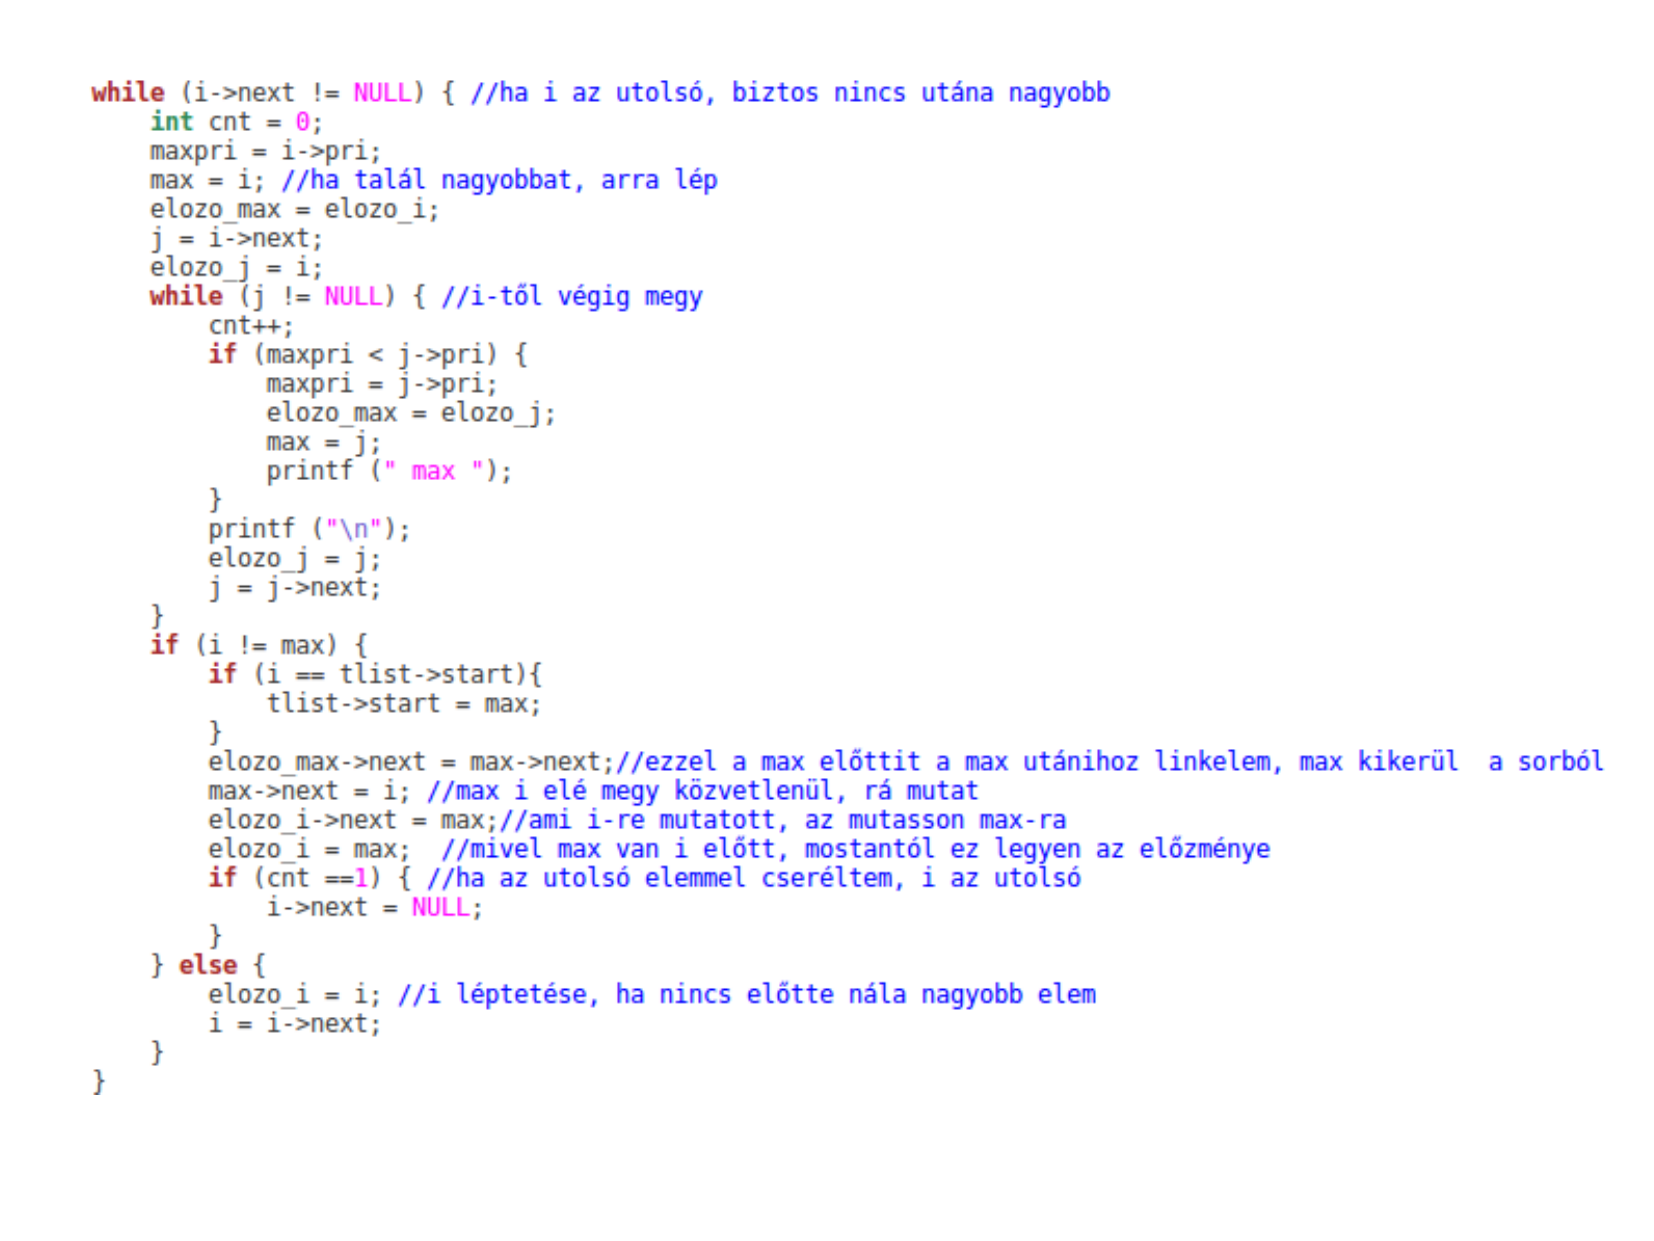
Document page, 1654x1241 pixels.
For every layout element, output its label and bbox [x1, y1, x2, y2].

picture [84, 79, 1628, 1096]
